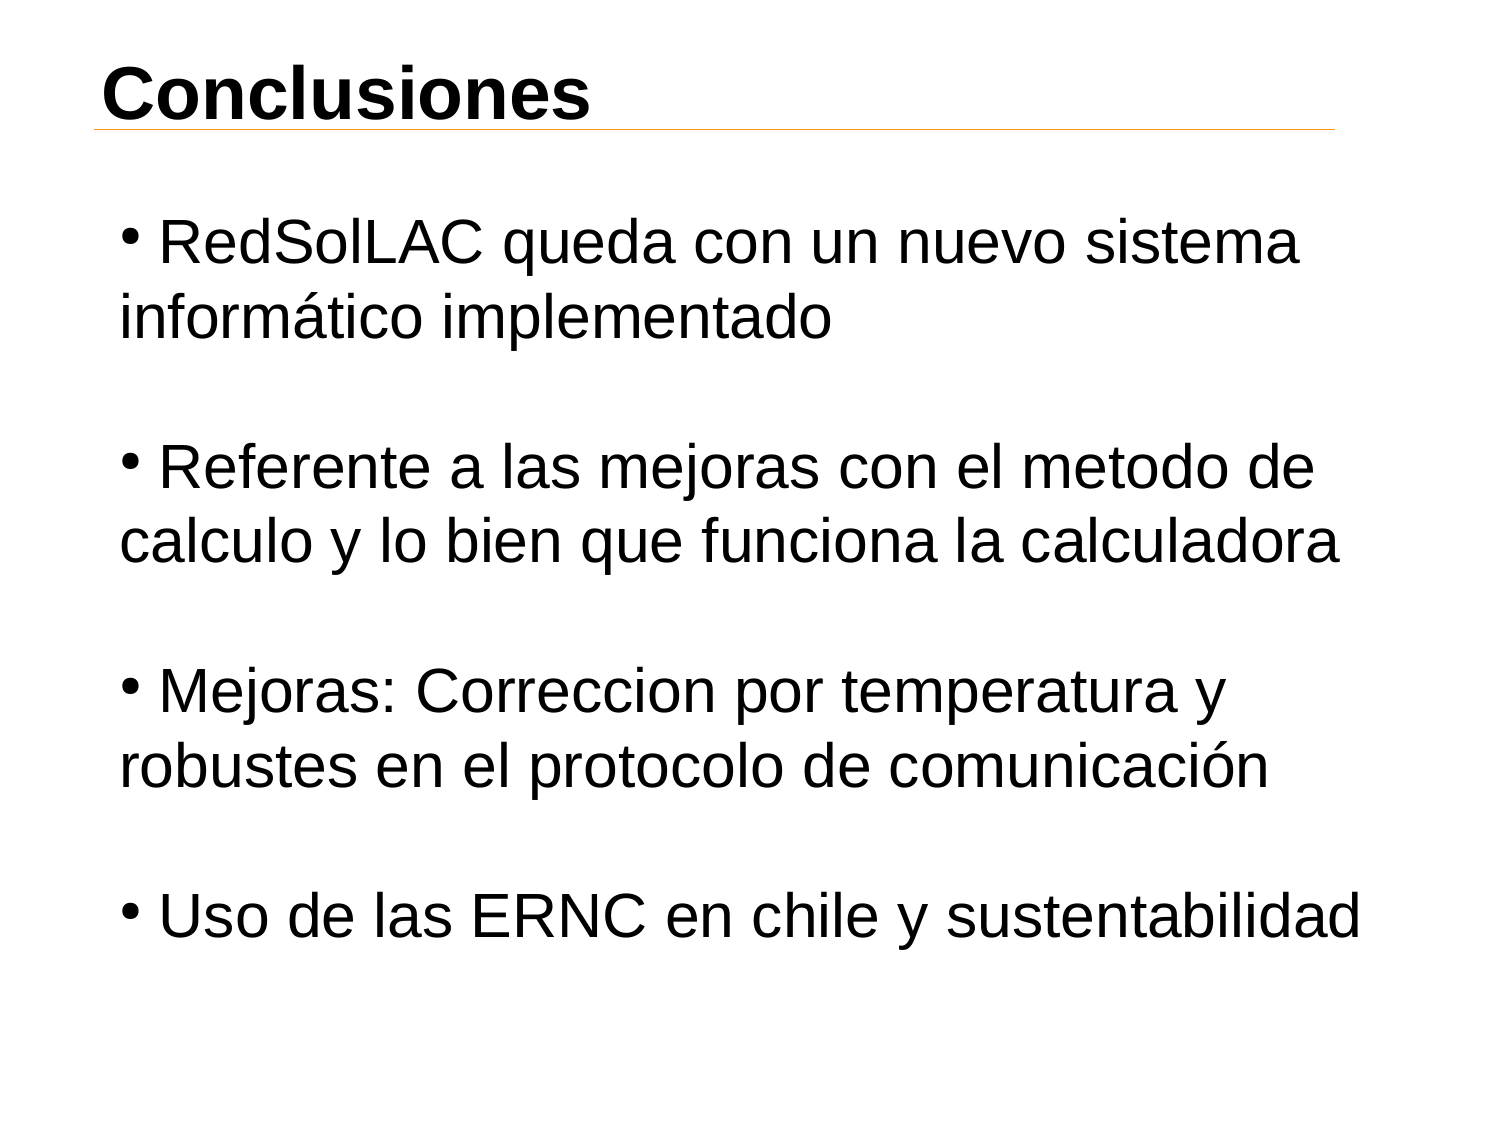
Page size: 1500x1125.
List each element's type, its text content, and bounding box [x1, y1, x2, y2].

text_box Conclusiones [86, 64, 691, 150]
text_box RedSolLAC queda con un nuevo sistema informático implementado Referente a las mejoras con el metodo de calculo y lo bien que funciona la calculadora Mejoras: Correccion por temperatura y robustes en el protocolo de comunicación Uso de las ERNC en chile y sustentabilidad [104, 185, 1455, 959]
